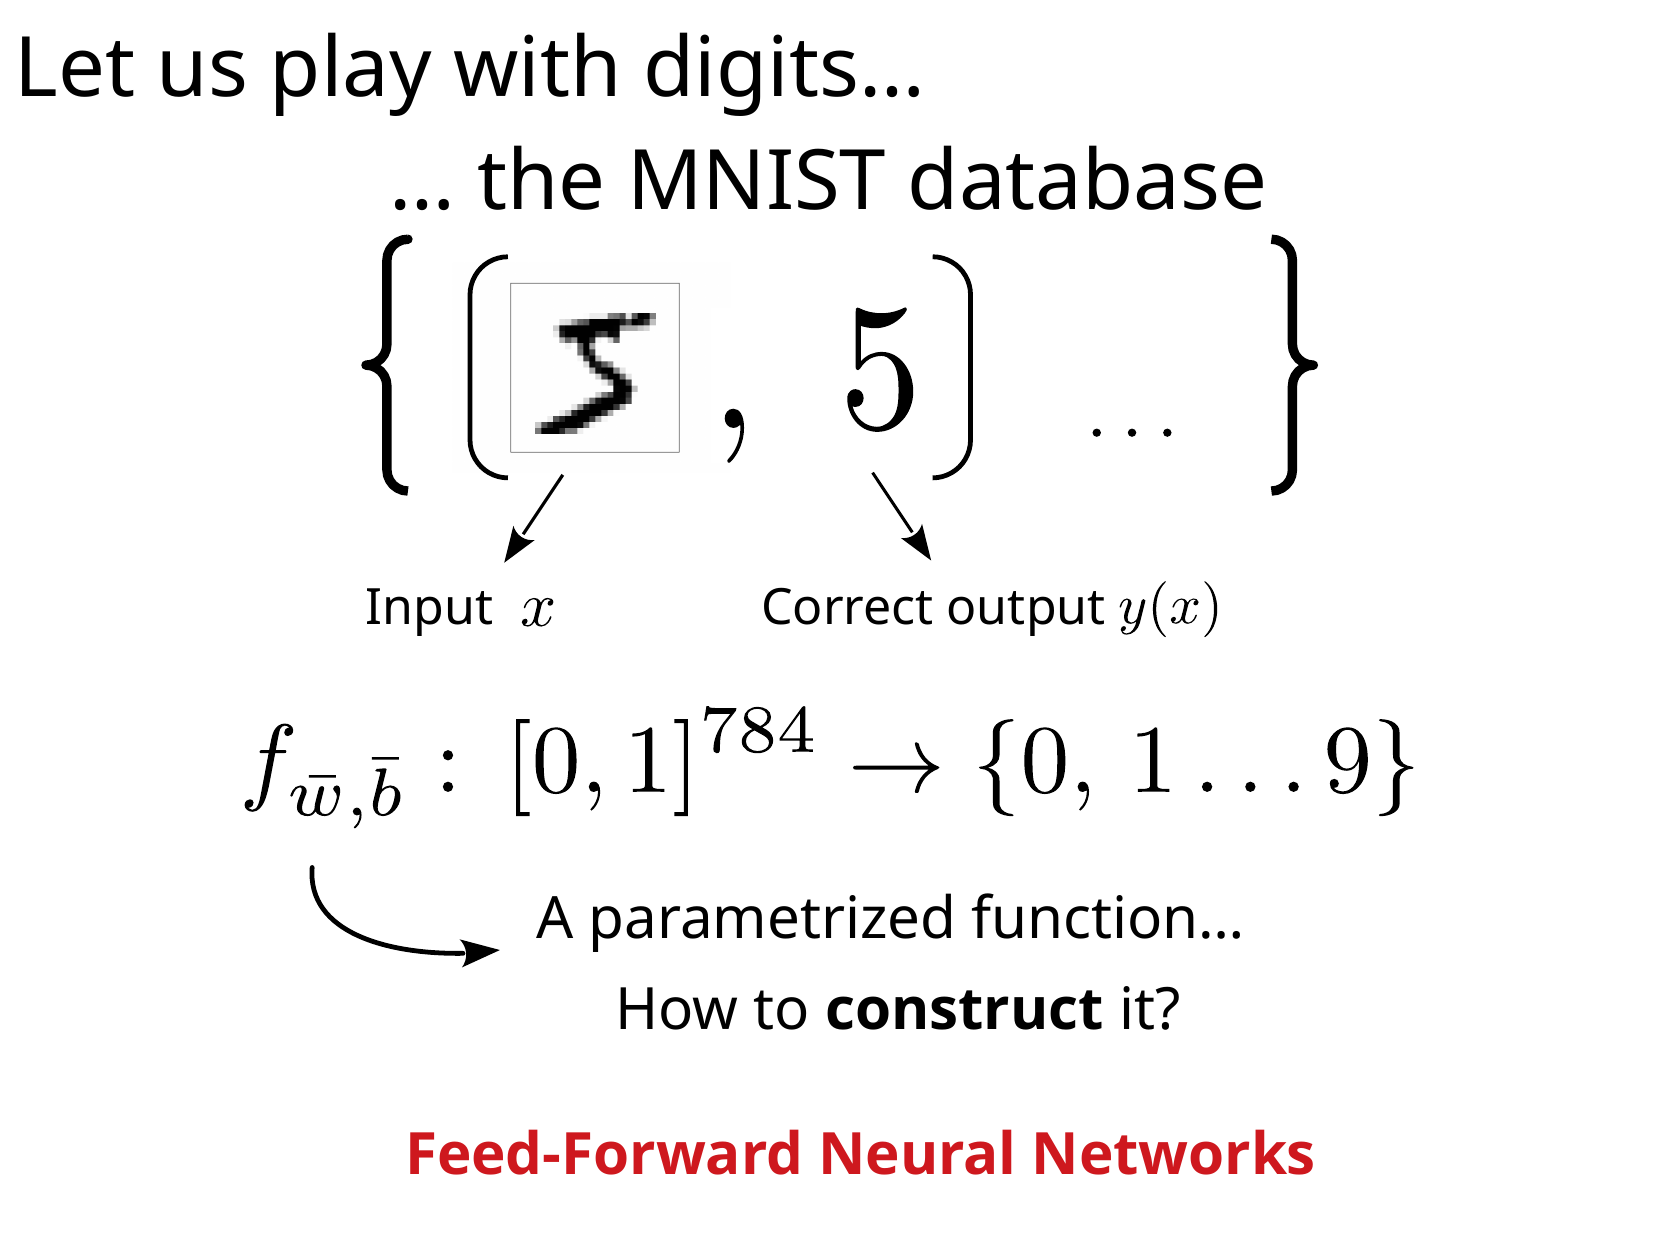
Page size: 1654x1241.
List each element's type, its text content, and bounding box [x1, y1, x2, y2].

text_box Feed-Forward Neural Networks [390, 1109, 1263, 1195]
text_box Correct output [746, 567, 1102, 643]
picture [473, 262, 914, 473]
picture [239, 706, 1414, 829]
text_box Input [350, 567, 498, 643]
text_box Let us play with digits… … the MNIST database [0, 0, 1653, 215]
picture [1082, 425, 1175, 440]
picture [519, 597, 554, 627]
picture [1115, 579, 1220, 640]
picture [452, 262, 483, 473]
text_box A parametrized function… How to construct it? [521, 868, 1229, 1044]
